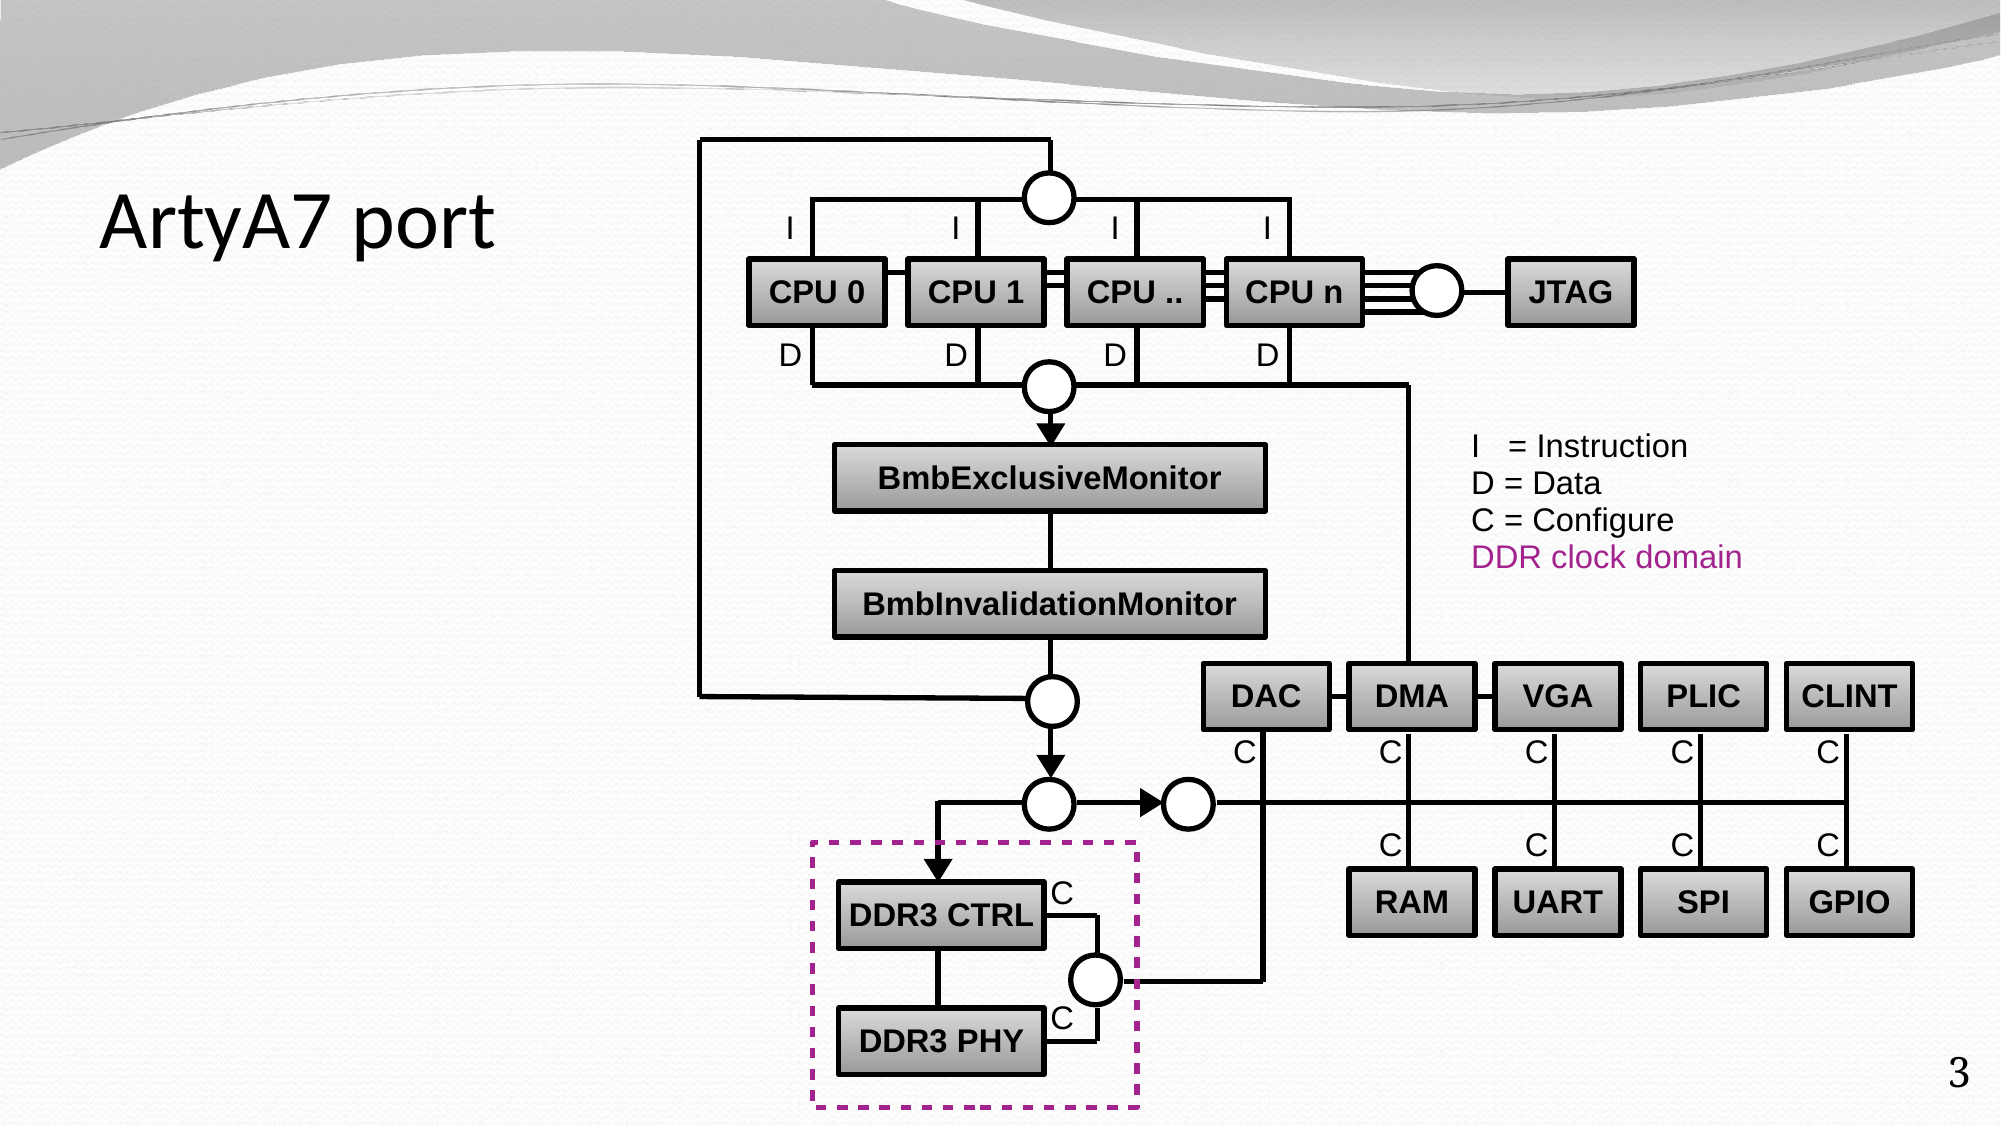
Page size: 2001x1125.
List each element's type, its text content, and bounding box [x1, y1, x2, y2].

text_box <numéro> [1916, 1042, 1971, 1103]
title ArtyA7 port [99, 77, 1901, 266]
picture [0, 0, 2001, 1125]
